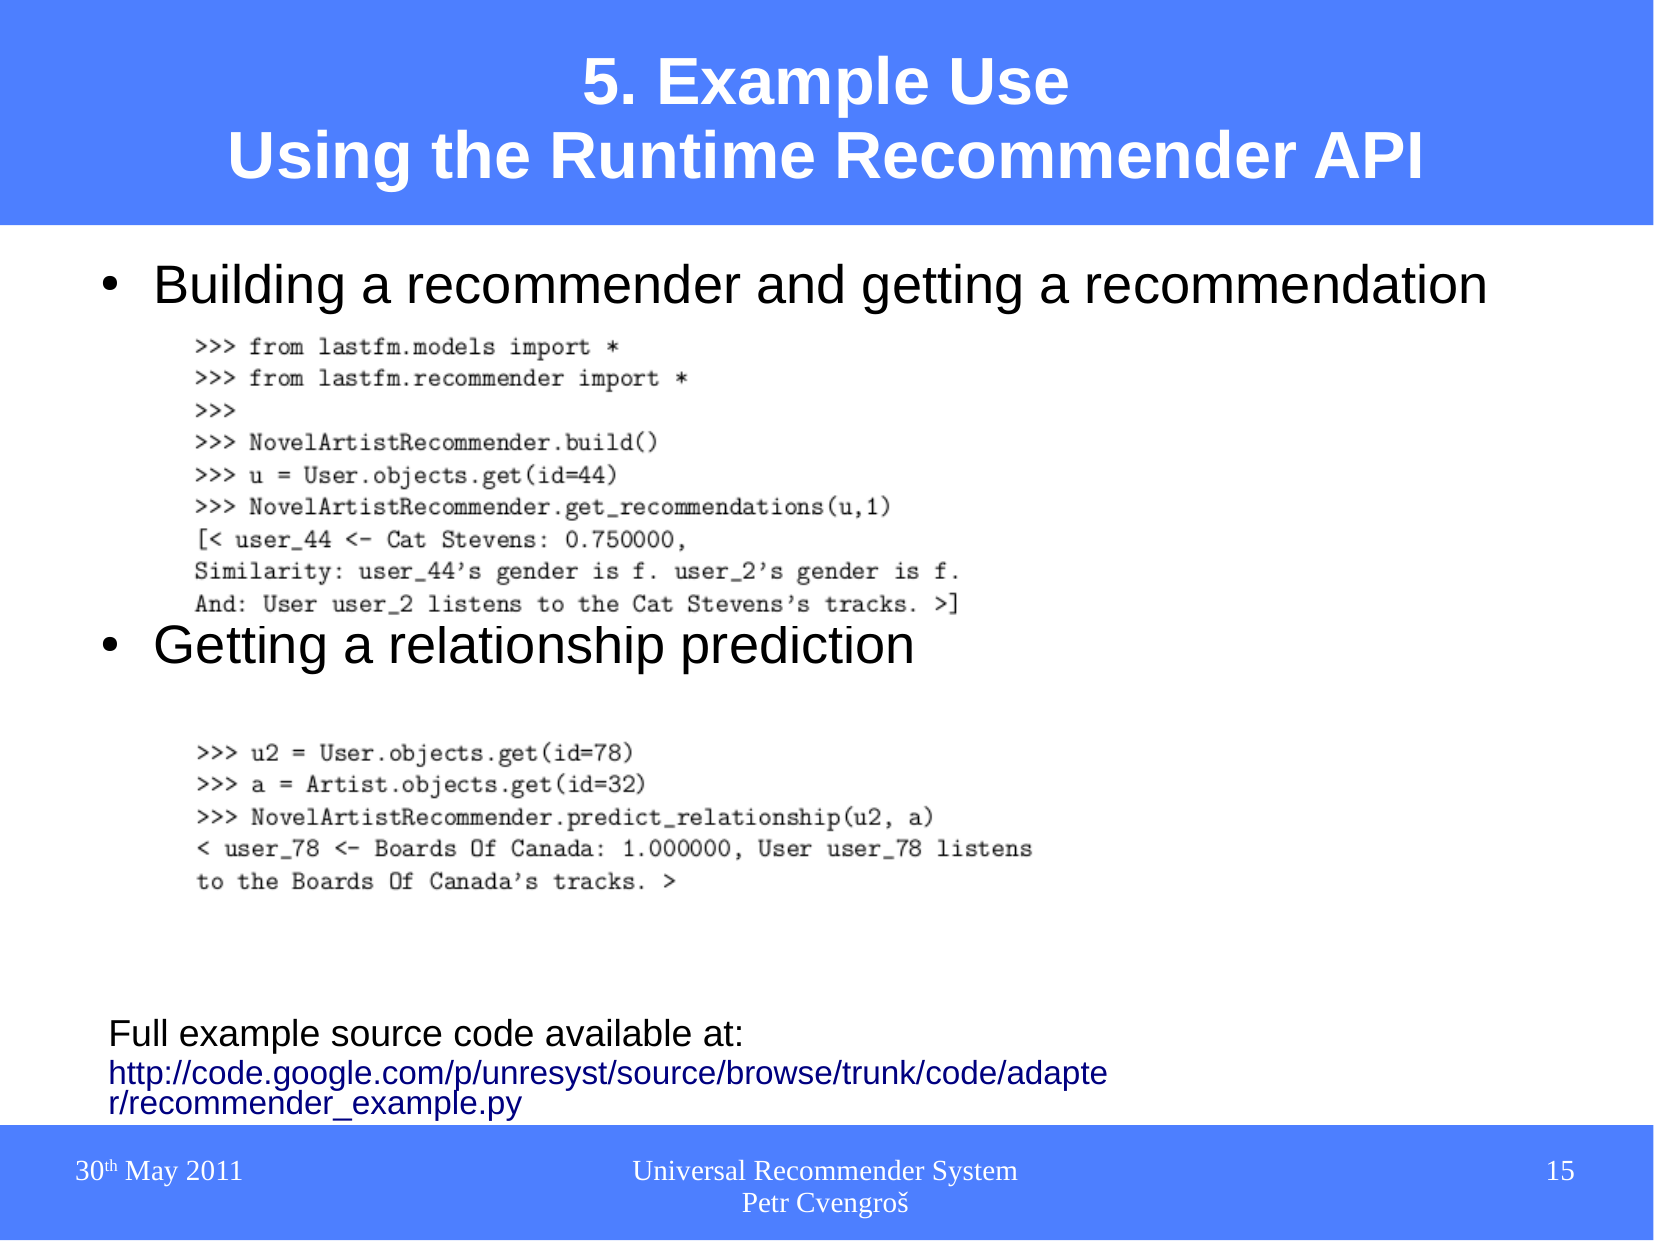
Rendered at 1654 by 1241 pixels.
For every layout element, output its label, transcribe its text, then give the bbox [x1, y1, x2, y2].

list Building a recommender and getting a recommendation Getting a relationship prediction [82, 254, 1576, 877]
picture [192, 739, 311, 908]
list Full example source code available at:http://code.google.com/p/unresyst/source/browse/trunk/code/adapter/recommender_example.py [37, 1012, 1119, 1241]
list [81, 253, 1654, 1204]
picture [187, 331, 311, 626]
title 5. Example Use Using the Runtime Recommender API [82, 32, 1571, 205]
